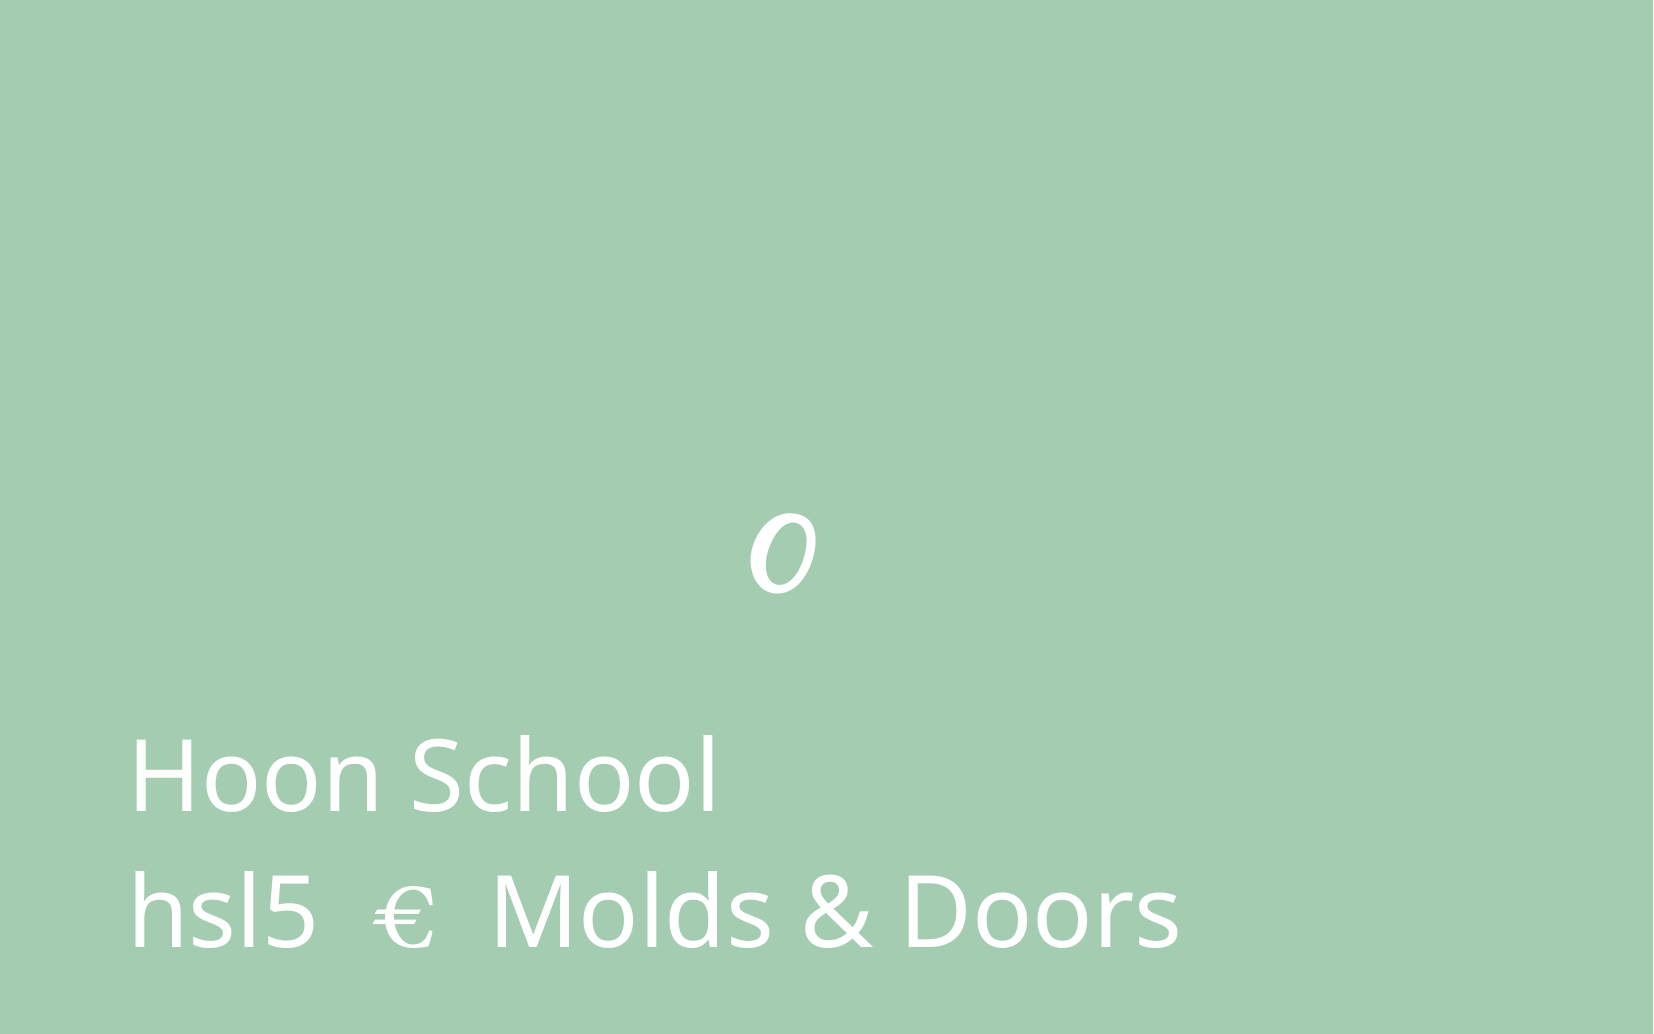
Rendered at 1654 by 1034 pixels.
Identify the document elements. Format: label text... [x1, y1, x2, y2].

text_box Hoon School hsl5  Molds & Doors [112, 696, 1538, 952]
text_box  [487, 262, 1088, 638]
